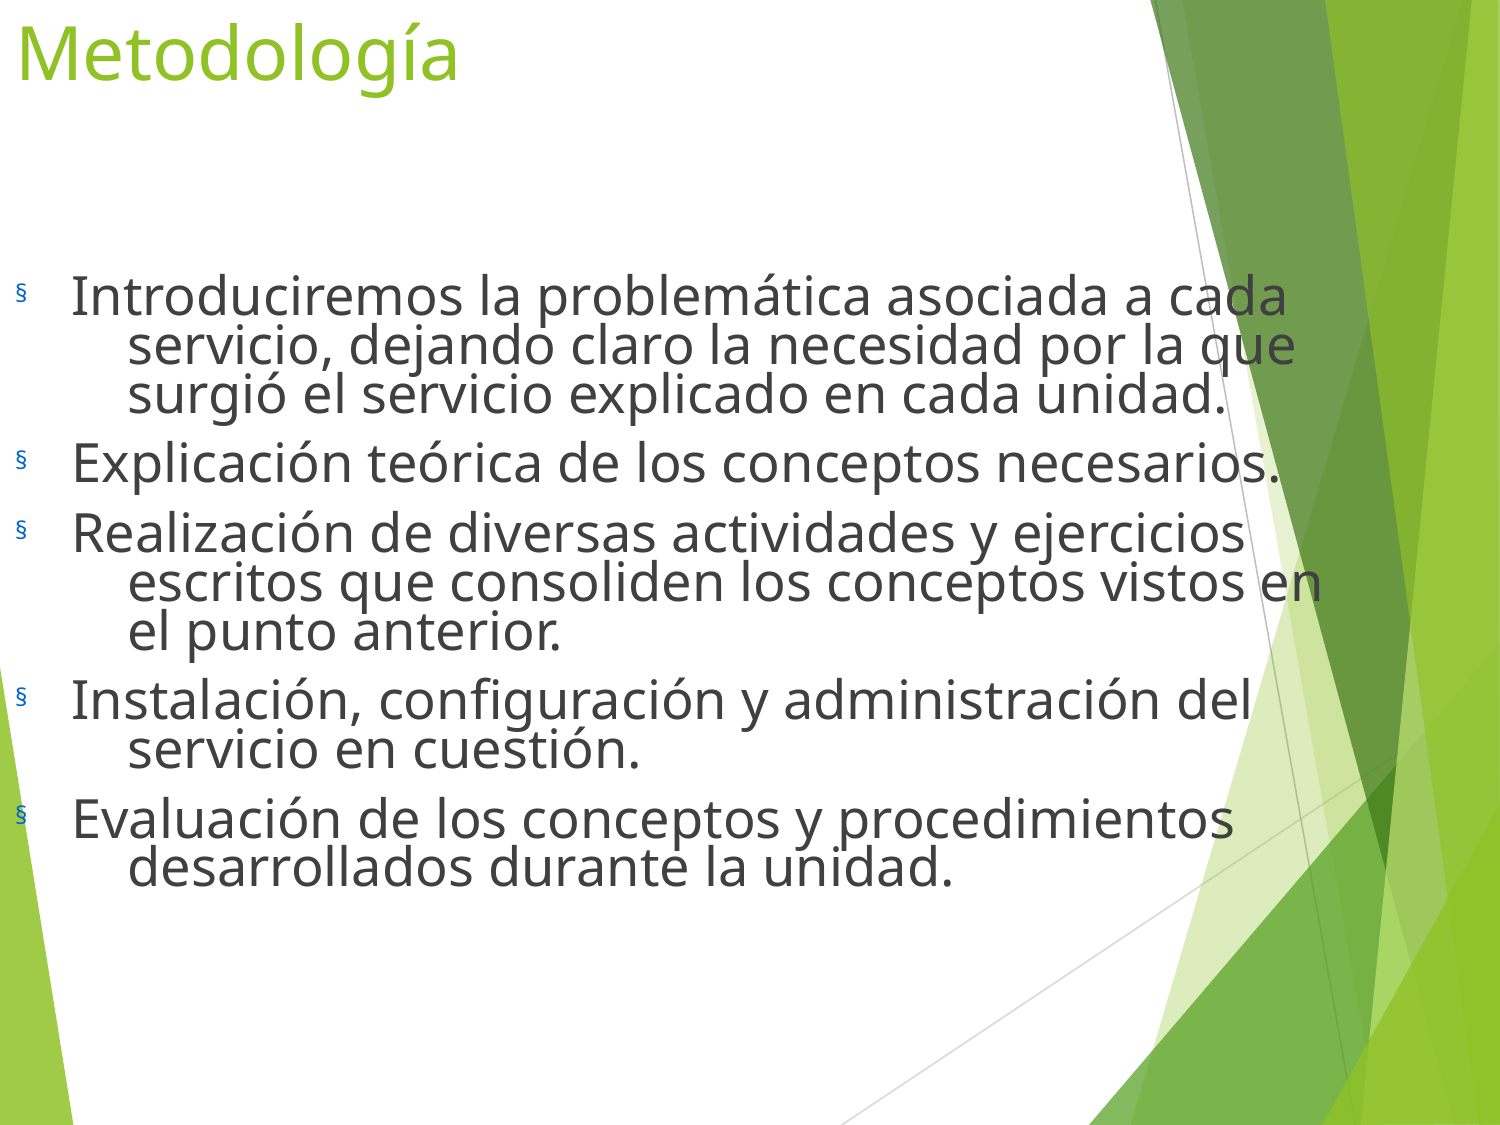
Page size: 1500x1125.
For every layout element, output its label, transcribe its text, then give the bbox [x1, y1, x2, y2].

list Introduciremos la problemática asociada a cada servicio, dejando claro la necesidad por la que surgió el servicio explicado en cada unidad. Explicación teórica de los conceptos necesarios. Realización de diversas actividades y ejercicios escritos que consoliden los conceptos vistos en el punto anterior. Instalación, configuración y administración del servicio en cuestión. Evaluación de los conceptos y procedimientos desarrollados durante la unidad. [0, 263, 1351, 911]
title Metodología [0, 0, 1351, 188]
